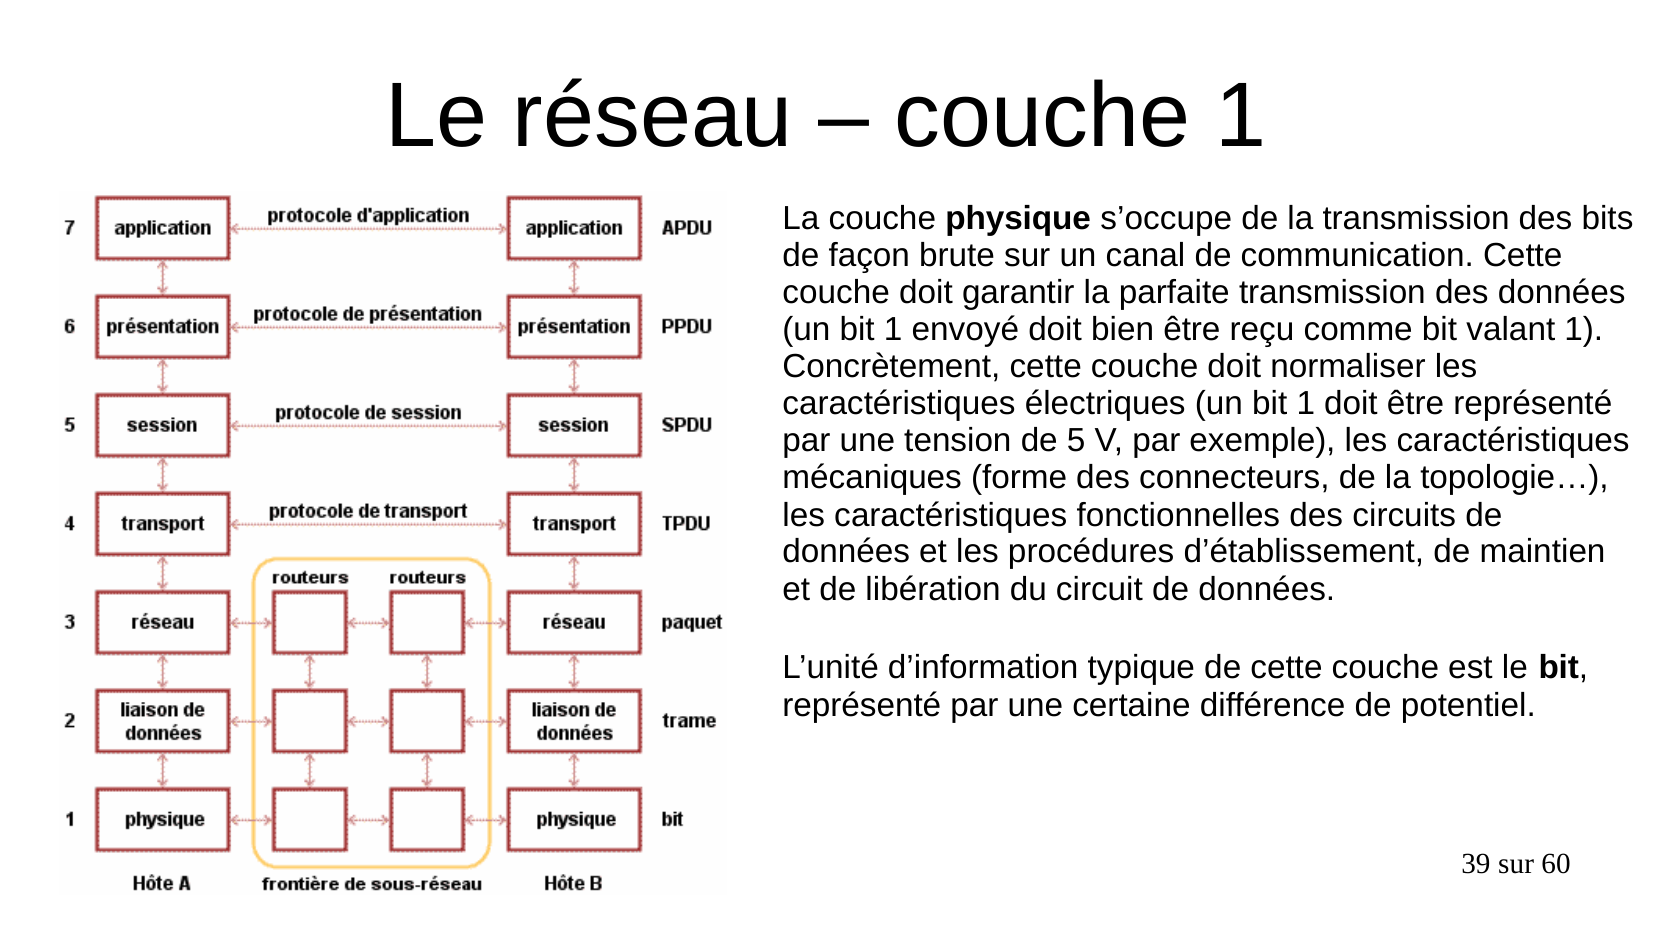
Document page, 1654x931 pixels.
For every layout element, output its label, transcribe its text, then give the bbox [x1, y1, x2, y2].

title Le réseau – couche 1 [82, 37, 1571, 193]
picture [59, 191, 727, 895]
text_box La couche physique s’occupe de la transmission des bits de façon brute sur un canal de communication. Cette couche doit garantir la parfaite transmission des données (un bit 1 envoyé doit bien être reçu comme bit valant 1). Concrètement, cette couche doit normaliser les caractéristiques électriques (un bit 1 doit être représenté par une tension de 5 V, par exemple), les caractéristiques mécaniques (forme des connecteurs, de la topologie…), les caractéristiques fonctionnelles des circuits de données et les procédures d’établissement, de maintien et de libération du circuit de données. L’unité d’information typique de cette couche est le bit, représenté par une certaine différence de potentiel. [767, 192, 1654, 931]
